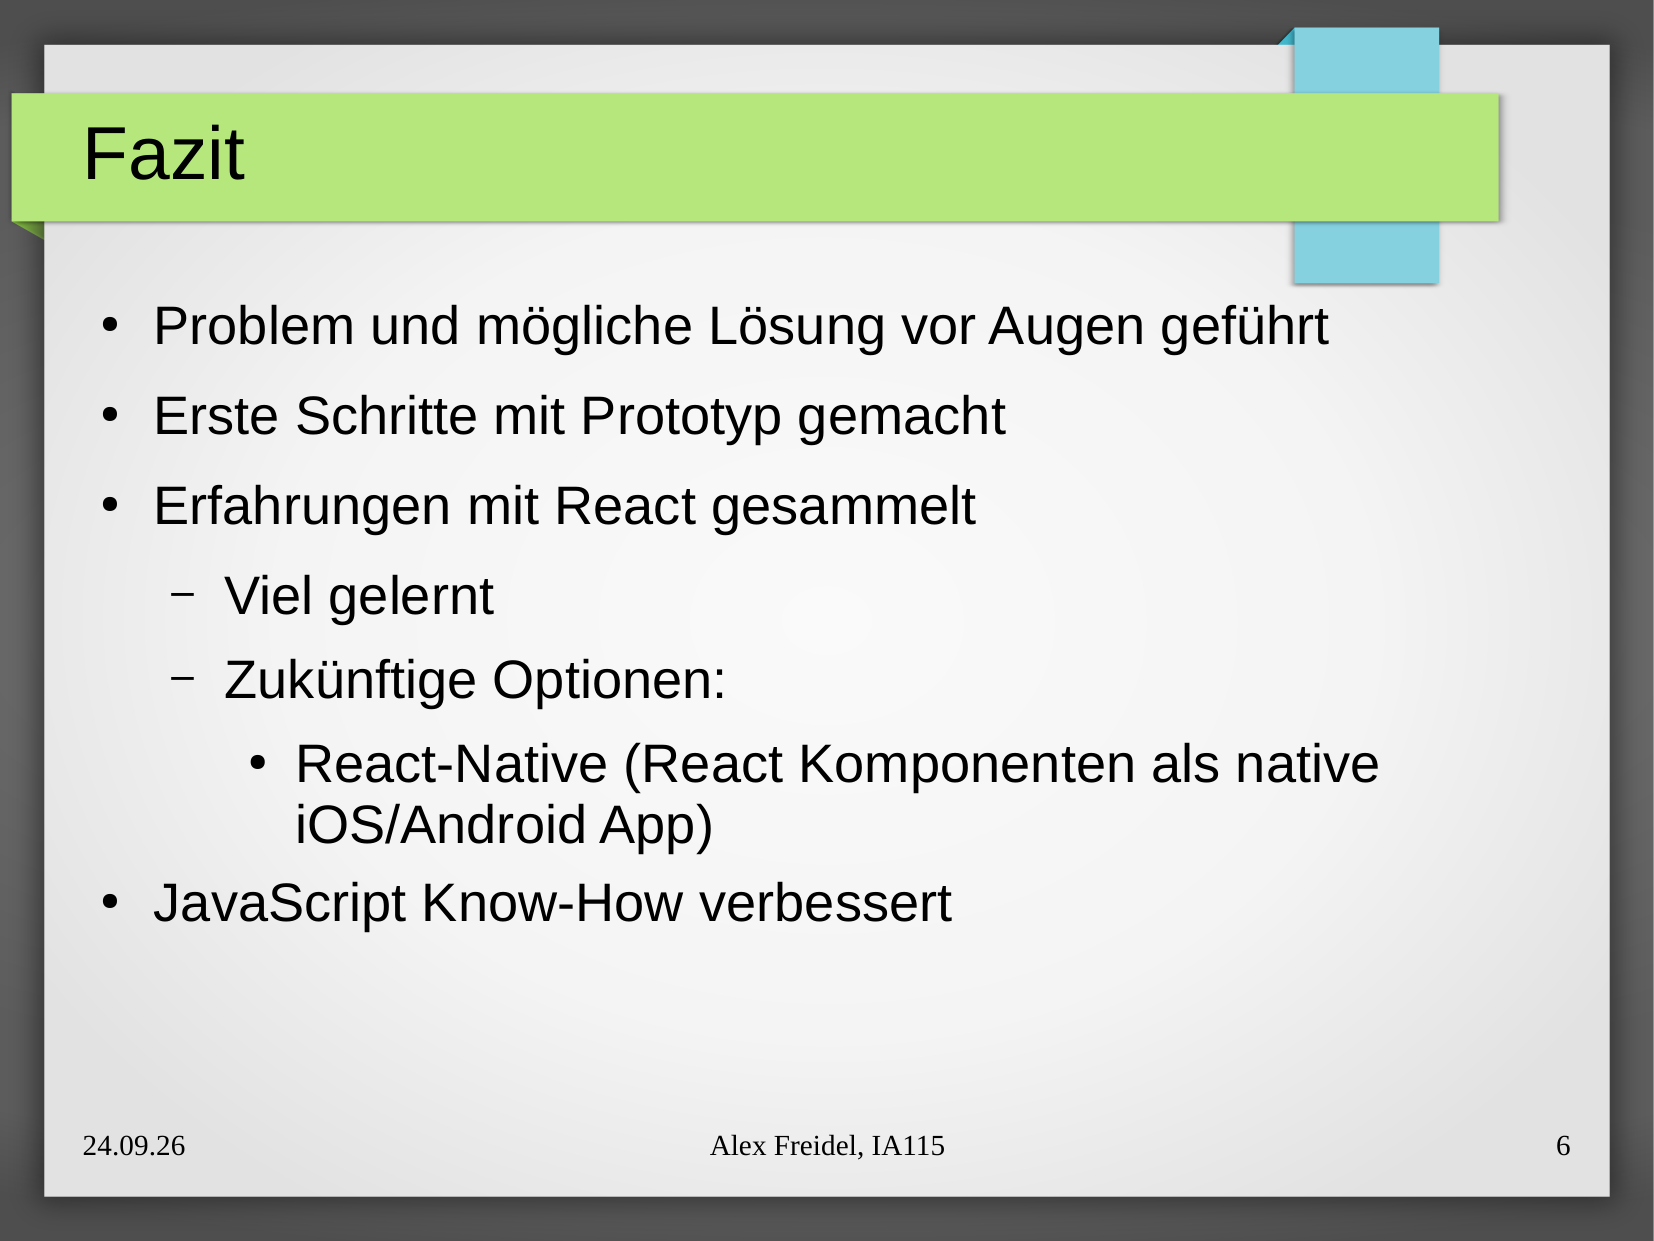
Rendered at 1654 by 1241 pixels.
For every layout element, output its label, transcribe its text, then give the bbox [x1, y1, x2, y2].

picture [0, 0, 1654, 1241]
list Problem und mögliche Lösung vor Augen geführt Erste Schritte mit Prototyp gemacht Erfahrungen mit React gesammelt Viel gelernt Zukünftige Optionen: React-Native (React Komponenten als native iOS/Android App) JavaScript Know-How verbessert [82, 295, 1571, 1015]
title Fazit [82, 94, 1264, 213]
